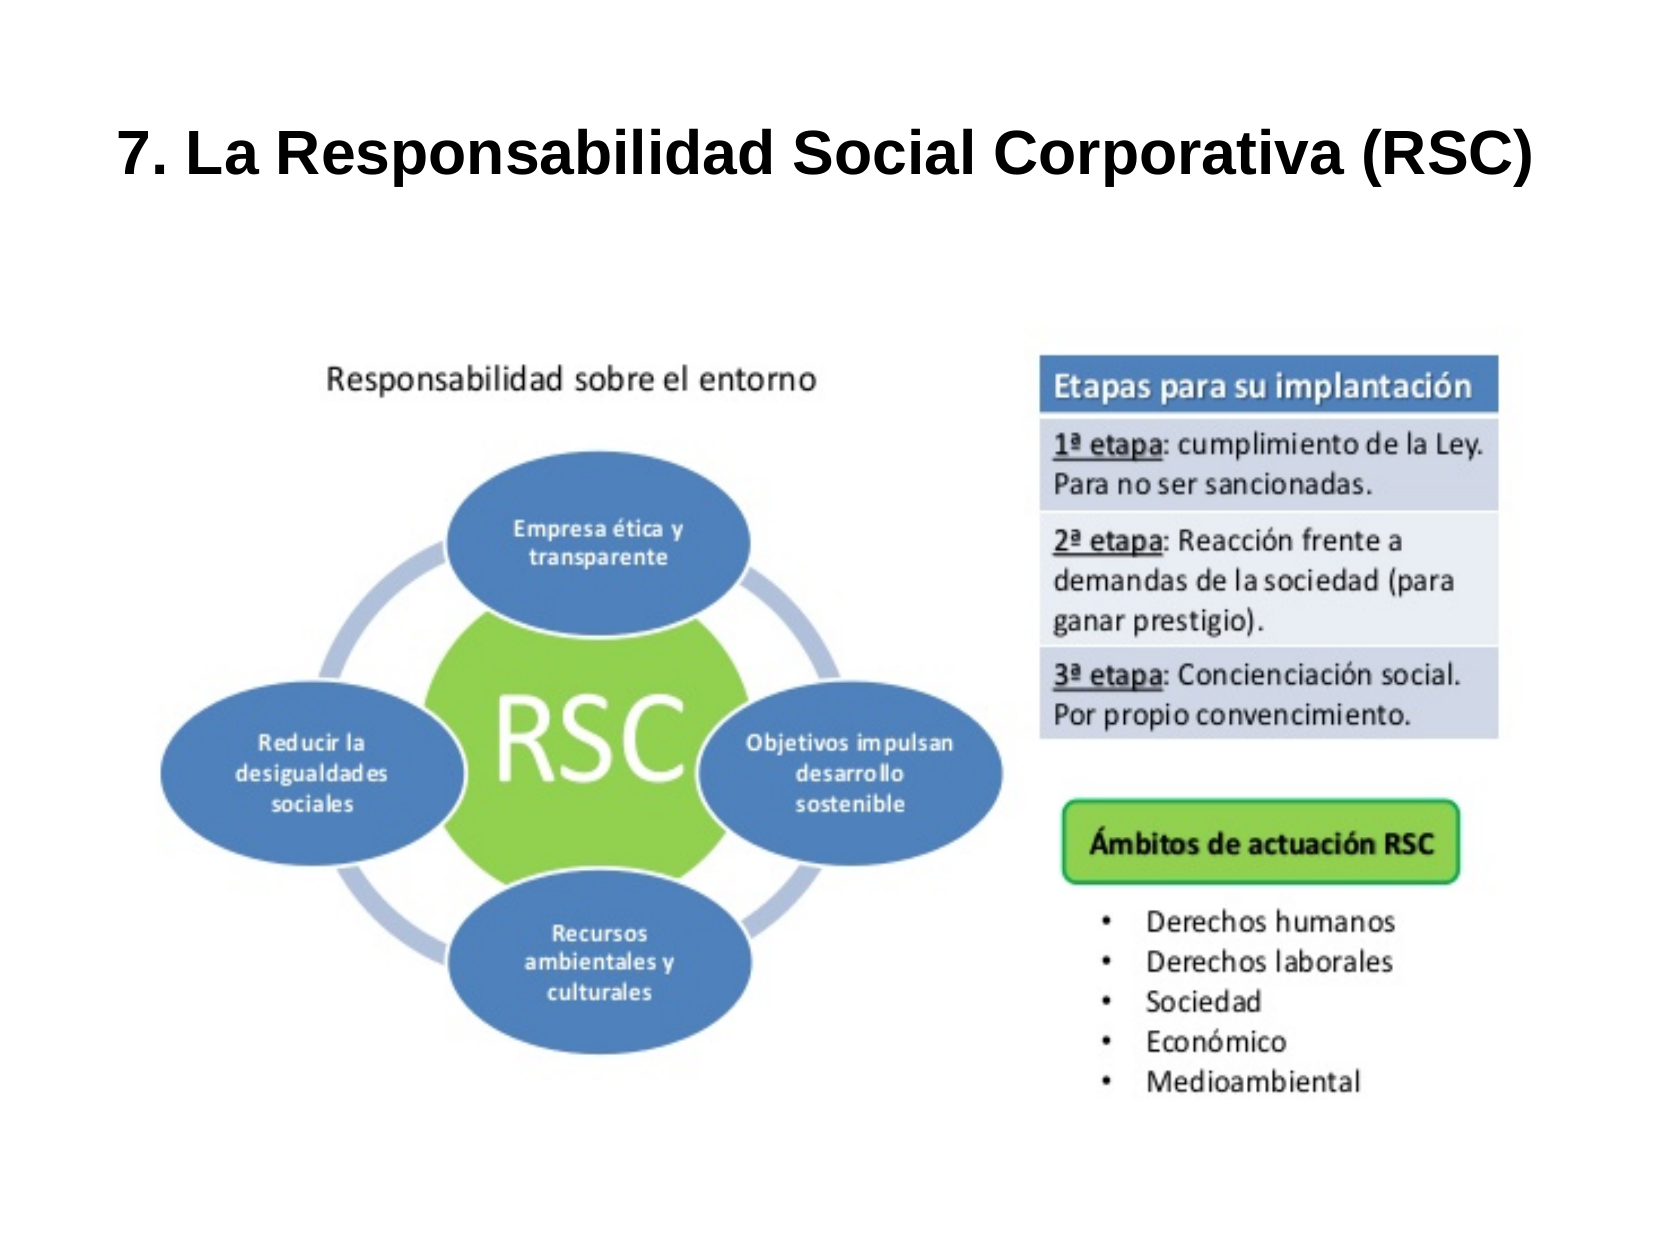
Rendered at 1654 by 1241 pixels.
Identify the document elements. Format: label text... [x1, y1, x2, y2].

picture [141, 290, 1524, 1109]
title 7. La Responsabilidad Social Corporativa (RSC) [82, 49, 1571, 257]
